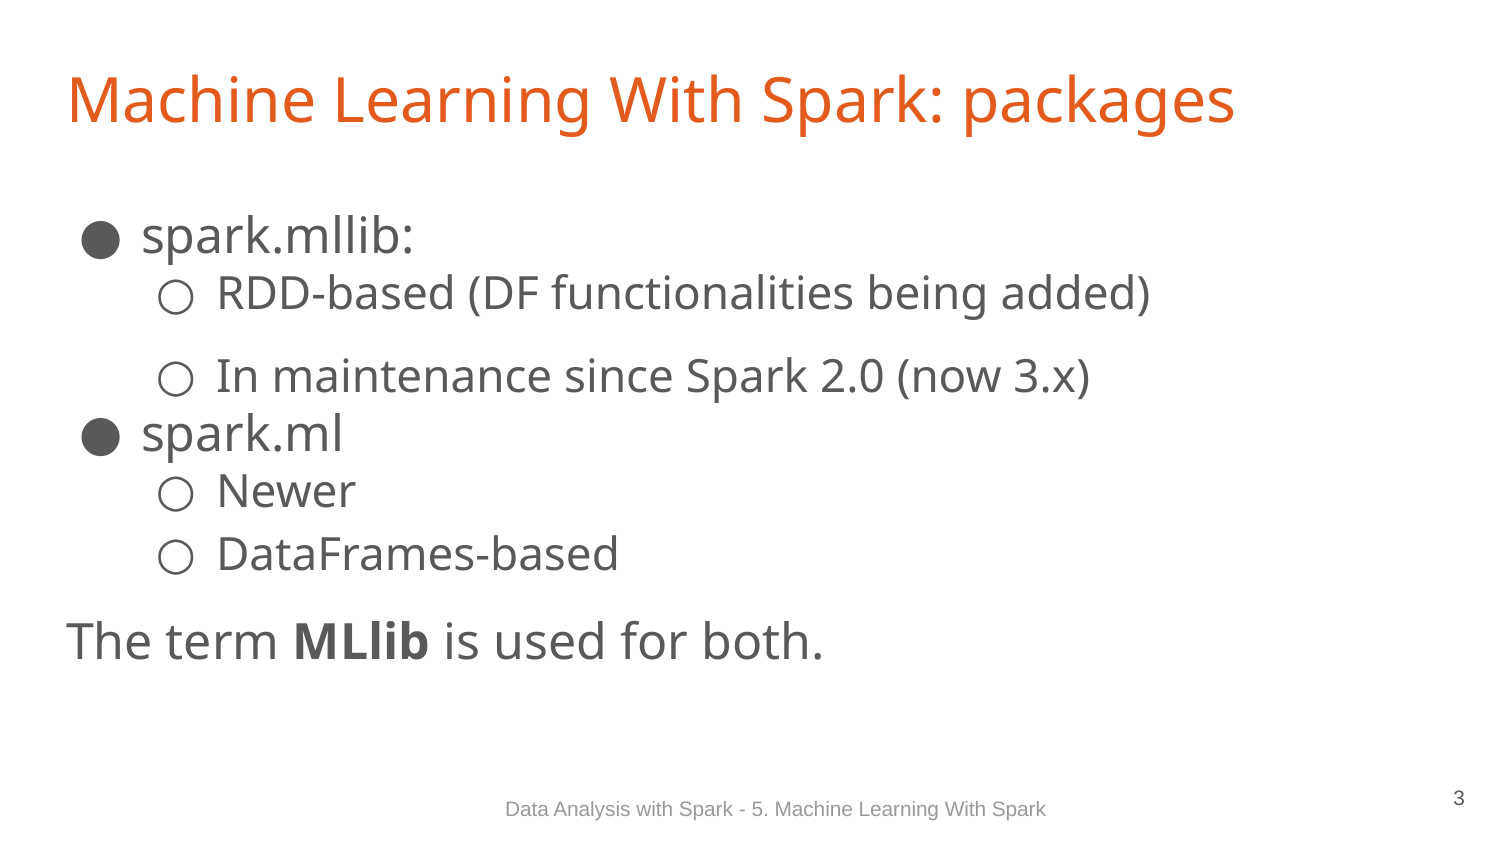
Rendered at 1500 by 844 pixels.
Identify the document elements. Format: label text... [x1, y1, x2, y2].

slide_number <number> [1389, 764, 1480, 830]
list spark.mllib: RDD-based (DF functionalities being added) In maintenance since Spark 2.0 (now 3.x) spark.ml Newer DataFrames-based The term MLlib is used for both. [51, 189, 1449, 765]
text_box Data Analysis with Spark - 5. Machine Learning With Spark [480, 781, 1071, 830]
title Machine Learning With Spark: packages [51, 34, 1321, 129]
